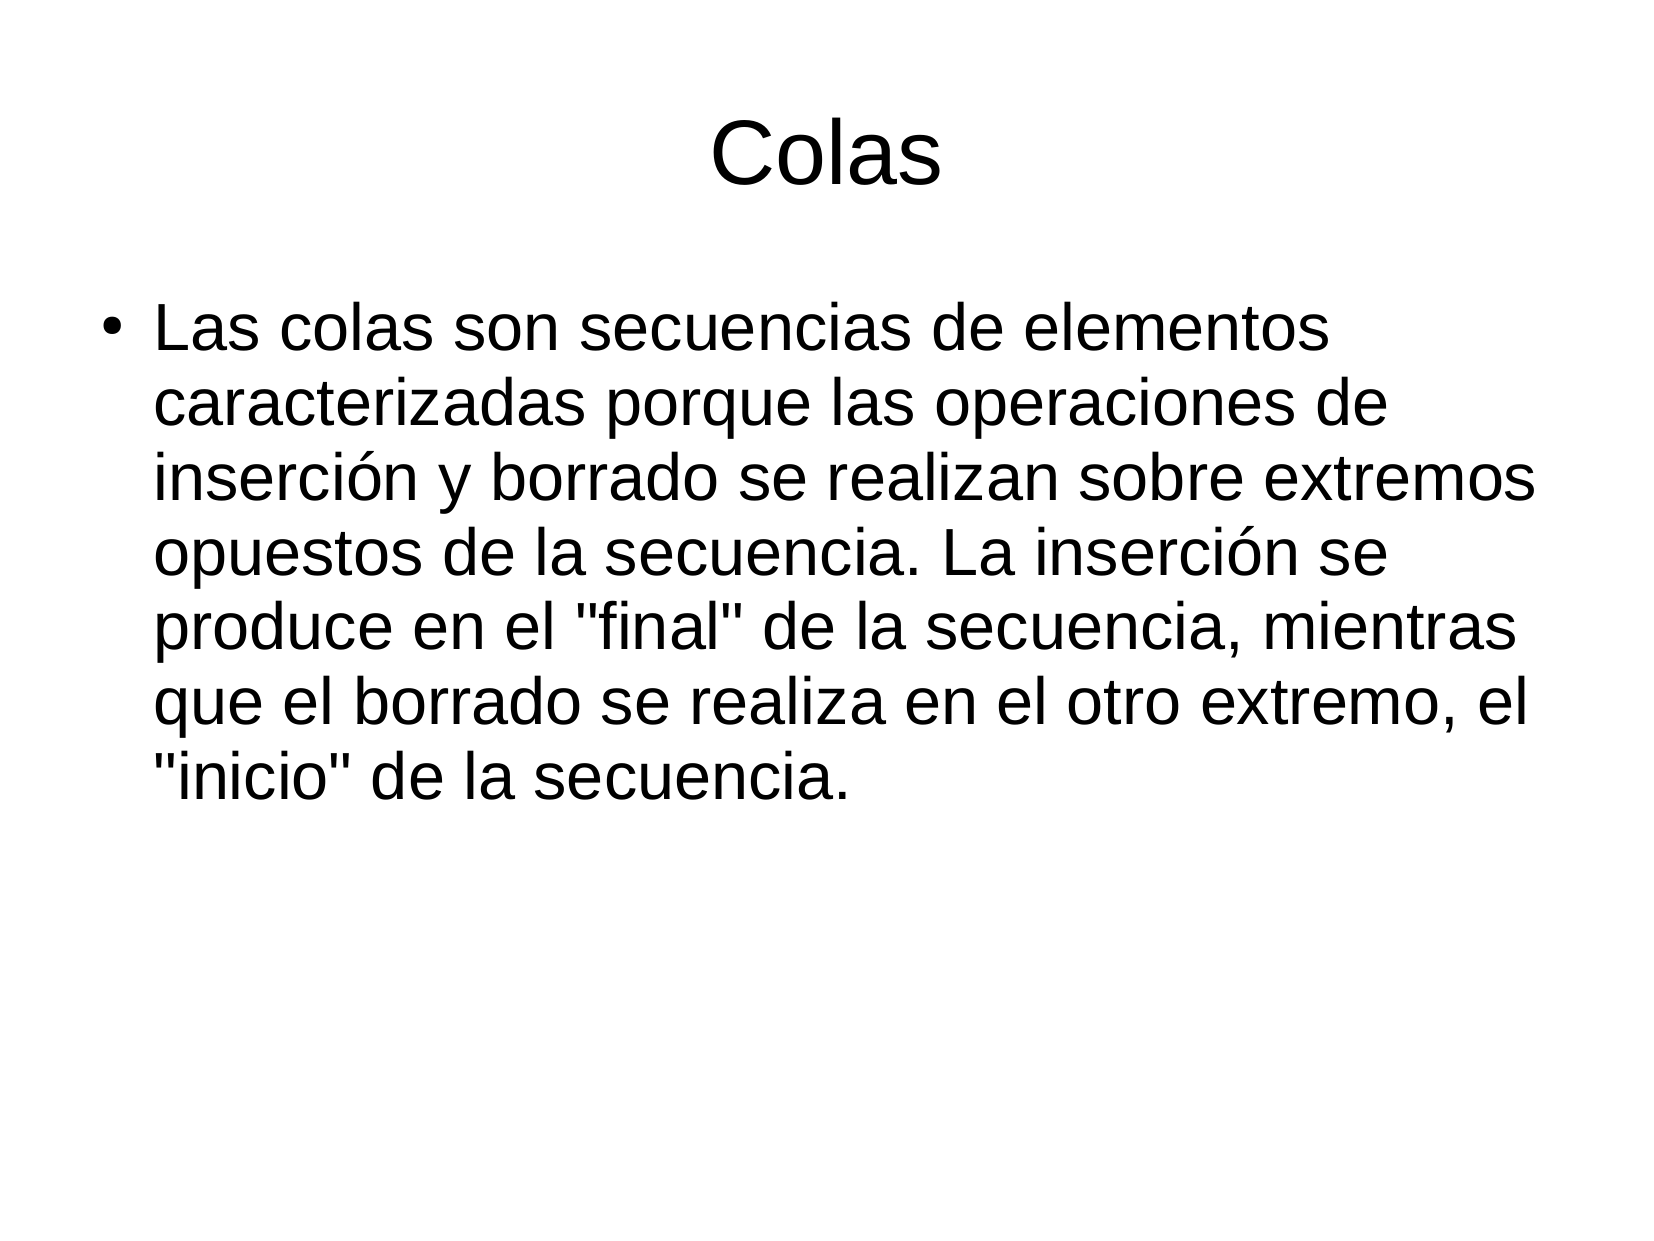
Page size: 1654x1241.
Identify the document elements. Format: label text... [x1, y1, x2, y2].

title Colas [82, 49, 1571, 257]
list Las colas son secuencias de elementos caracterizadas porque las operaciones de inserción y borrado se realizan sobre extremos opuestos de la secuencia. La inserción se produce en el "final" de la secuencia, mientras que el borrado se realiza en el otro extremo, el "inicio" de la secuencia. [82, 290, 1571, 1109]
